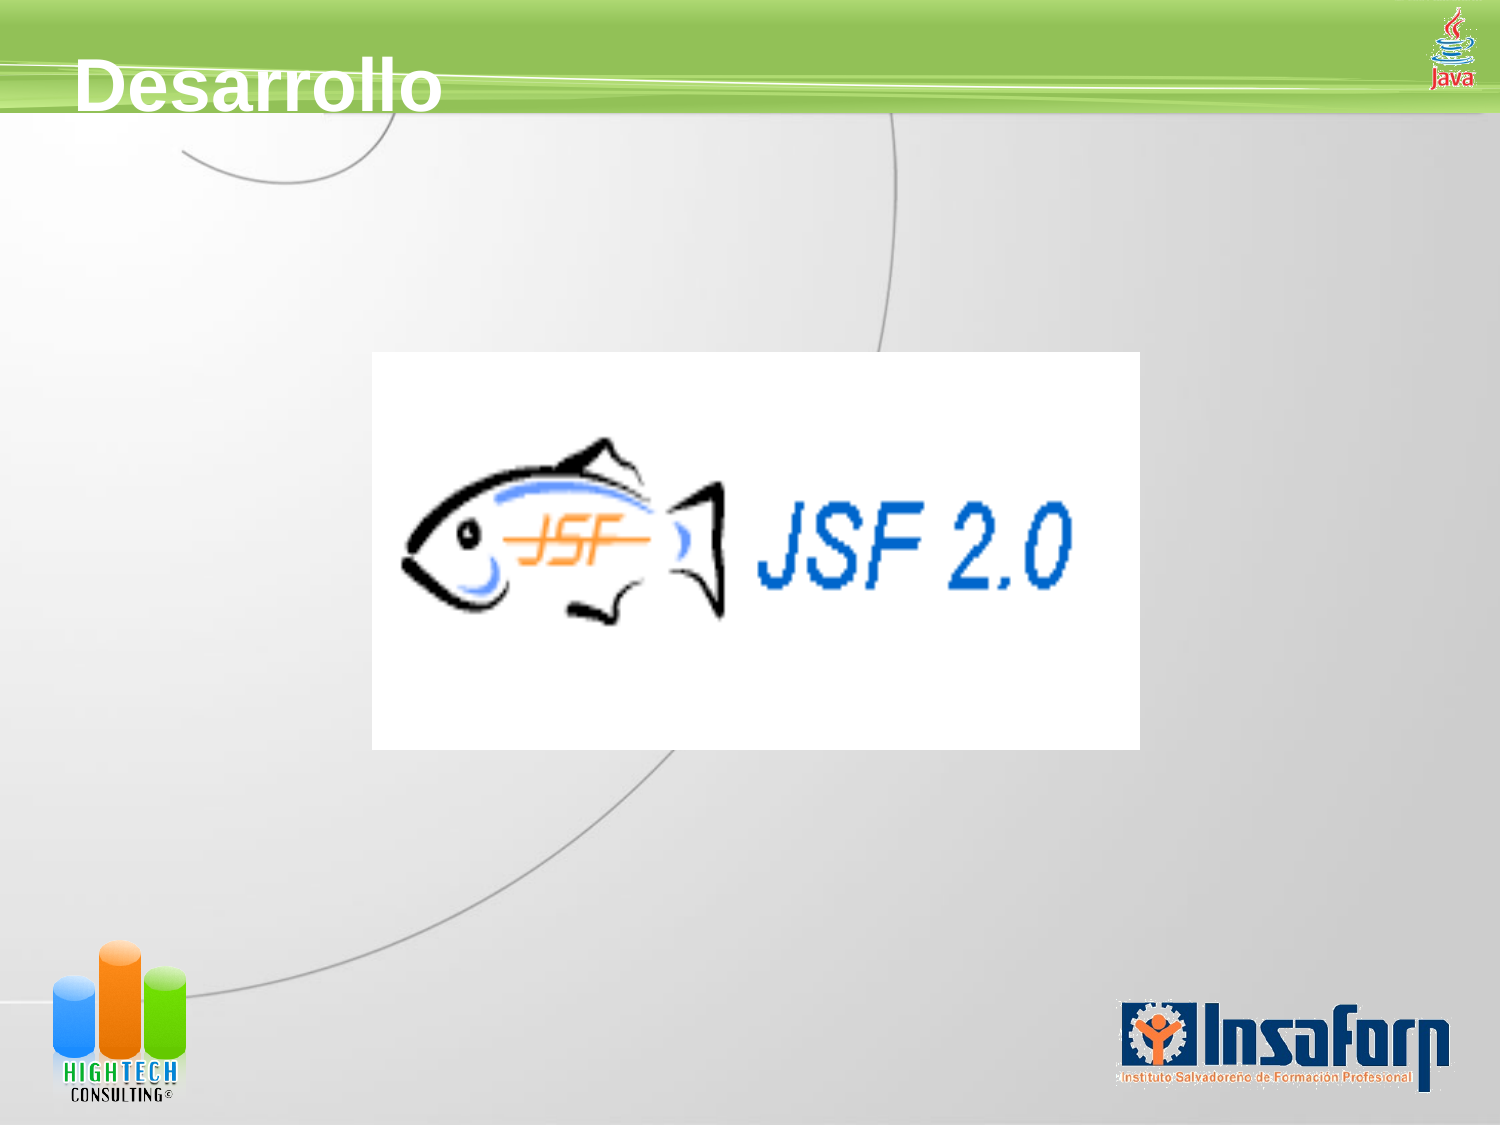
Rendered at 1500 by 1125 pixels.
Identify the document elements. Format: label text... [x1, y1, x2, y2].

picture [0, 0, 1500, 1125]
text_box Desarrollo [58, 29, 473, 129]
